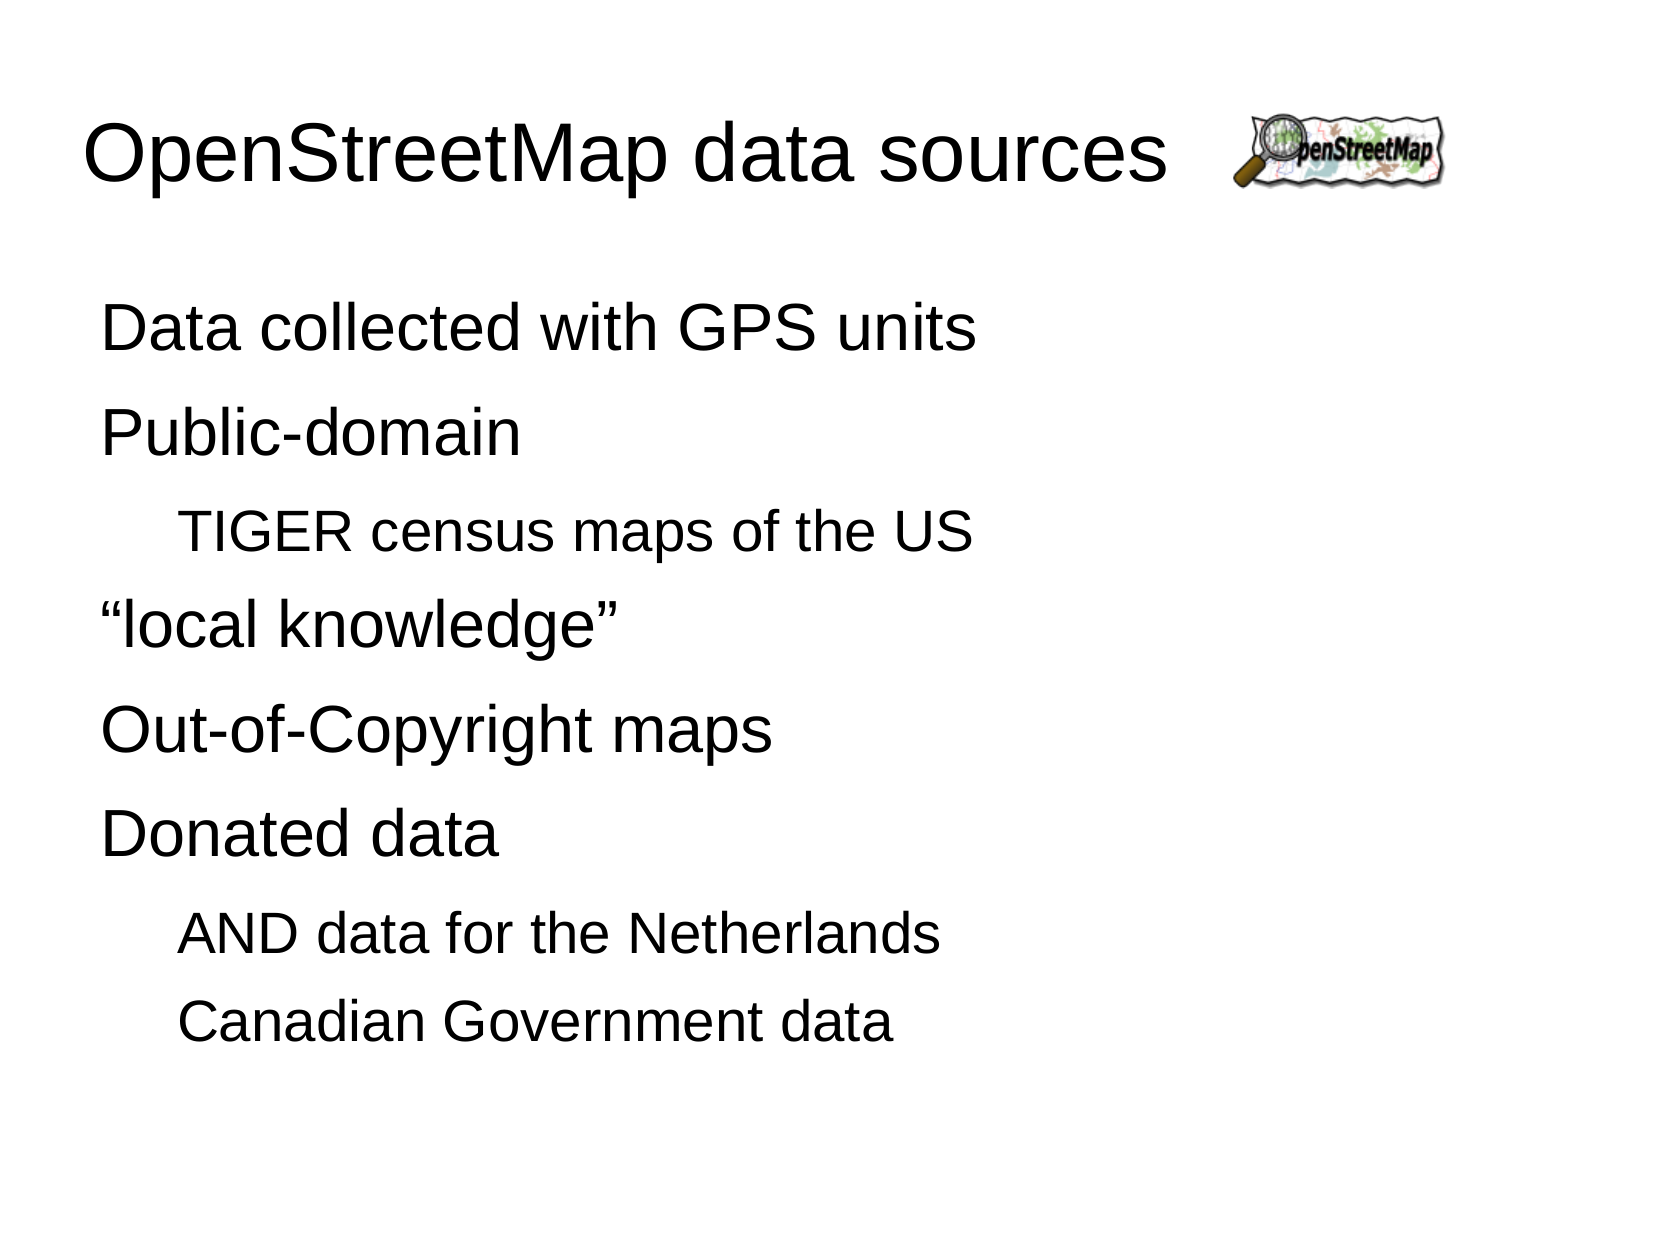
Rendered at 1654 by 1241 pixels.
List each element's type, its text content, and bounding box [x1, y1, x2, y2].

list Data collected with GPS units Public-domain TIGER census maps of the US “local knowledge” Out-of-Copyright maps Donated data AND data for the Netherlands Canadian Government data [82, 290, 1571, 1094]
title OpenStreetMap data sources [82, 56, 1571, 250]
